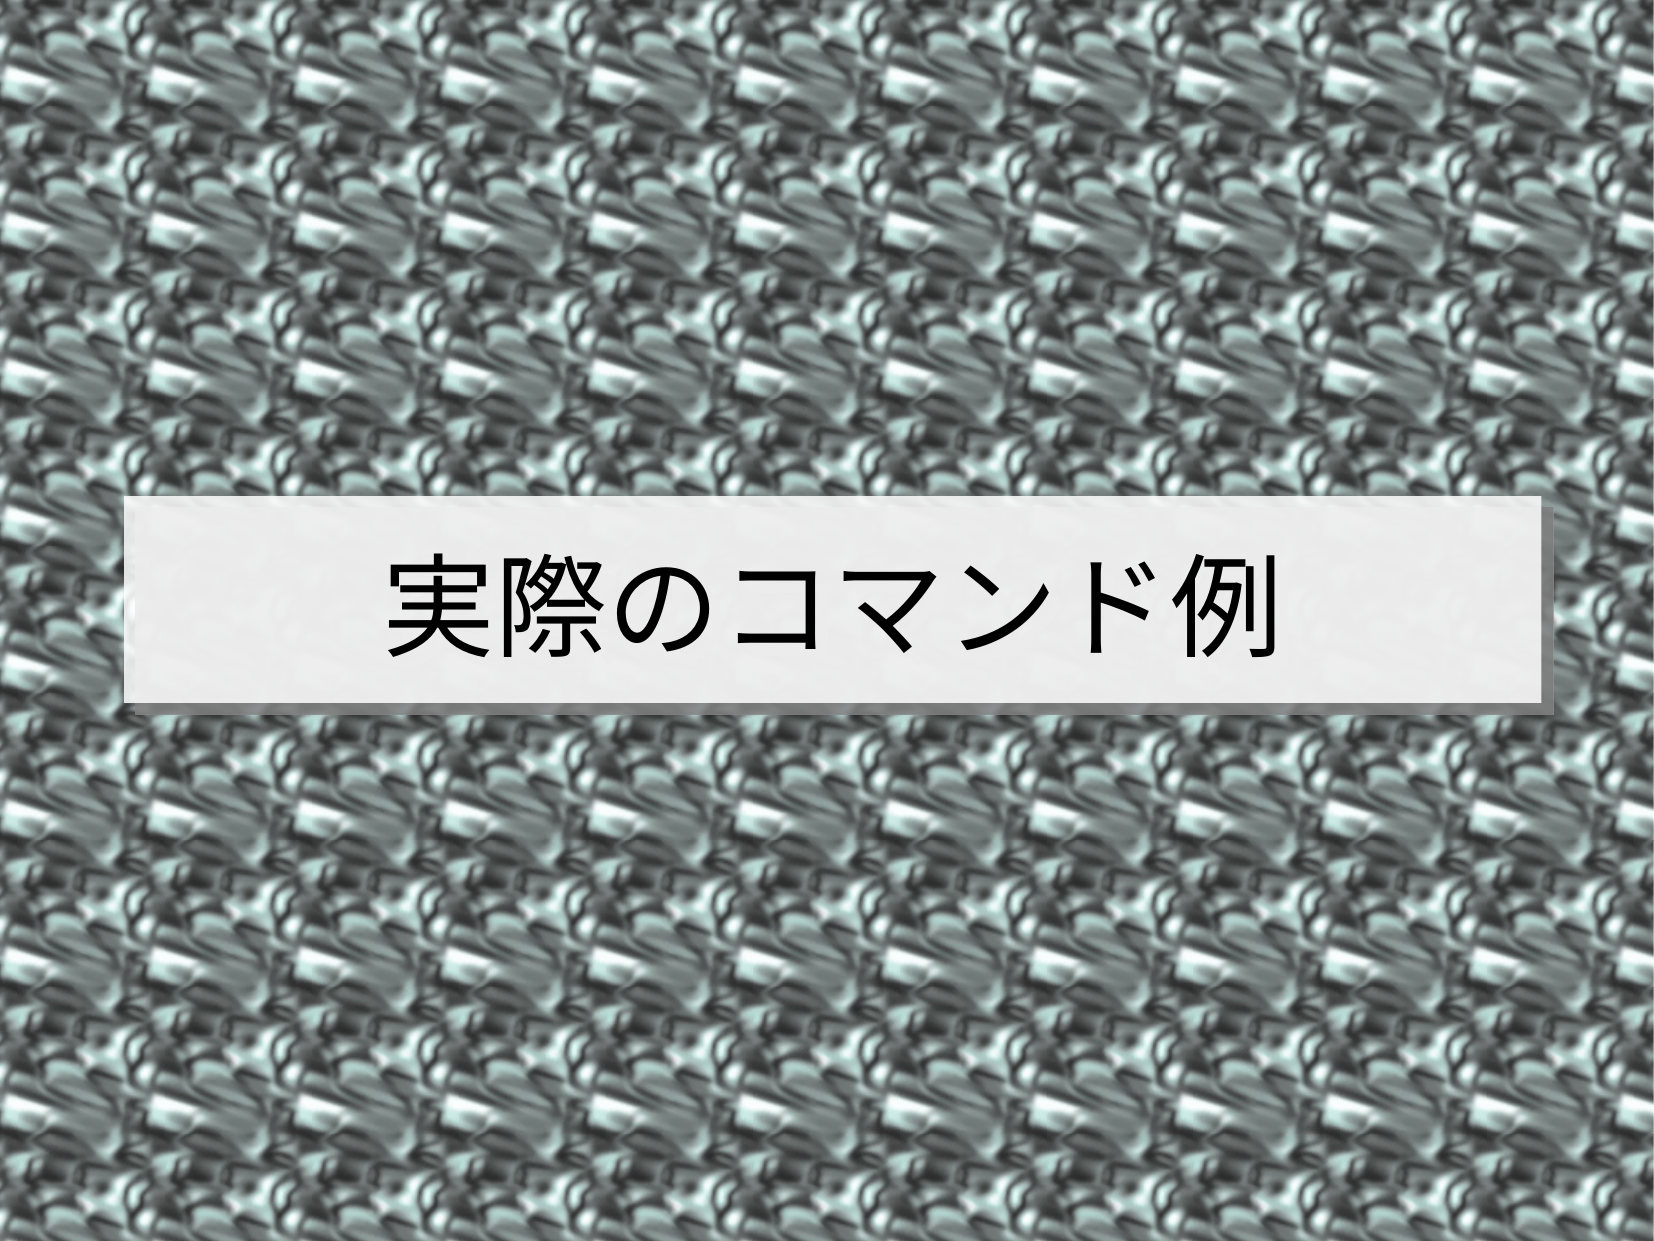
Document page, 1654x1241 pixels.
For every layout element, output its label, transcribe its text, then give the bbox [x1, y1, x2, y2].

subtitle 実際のコマンド例 [124, 496, 1542, 703]
picture [0, 0, 1654, 1241]
